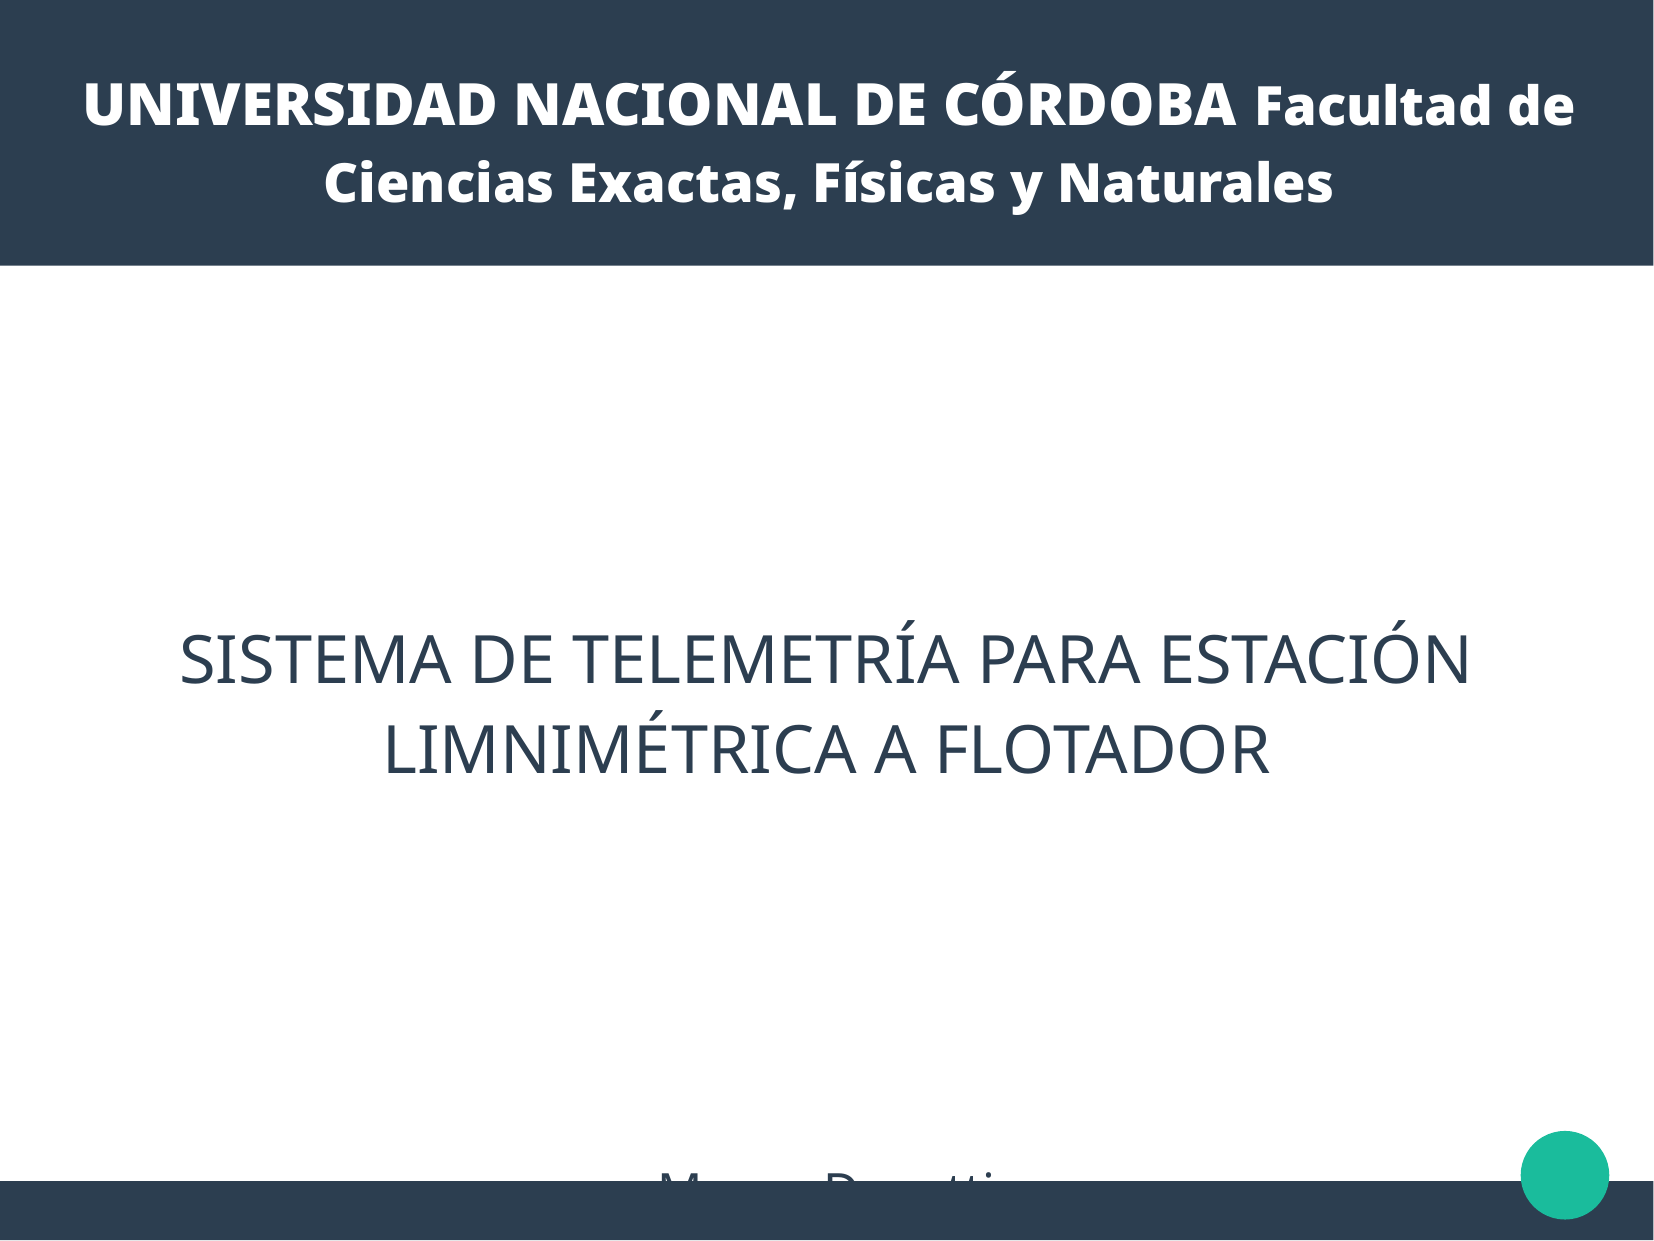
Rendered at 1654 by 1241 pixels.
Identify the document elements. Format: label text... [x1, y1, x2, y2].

subtitle SISTEMA DE TELEMETRÍA PARA ESTACIÓN LIMNIMÉTRICA A FLOTADOR Mayco Dagatti [82, 291, 1571, 1149]
title UNIVERSIDAD NACIONAL DE CÓRDOBA Facultad de Ciencias Exactas, Físicas y Naturales [82, 0, 1607, 291]
